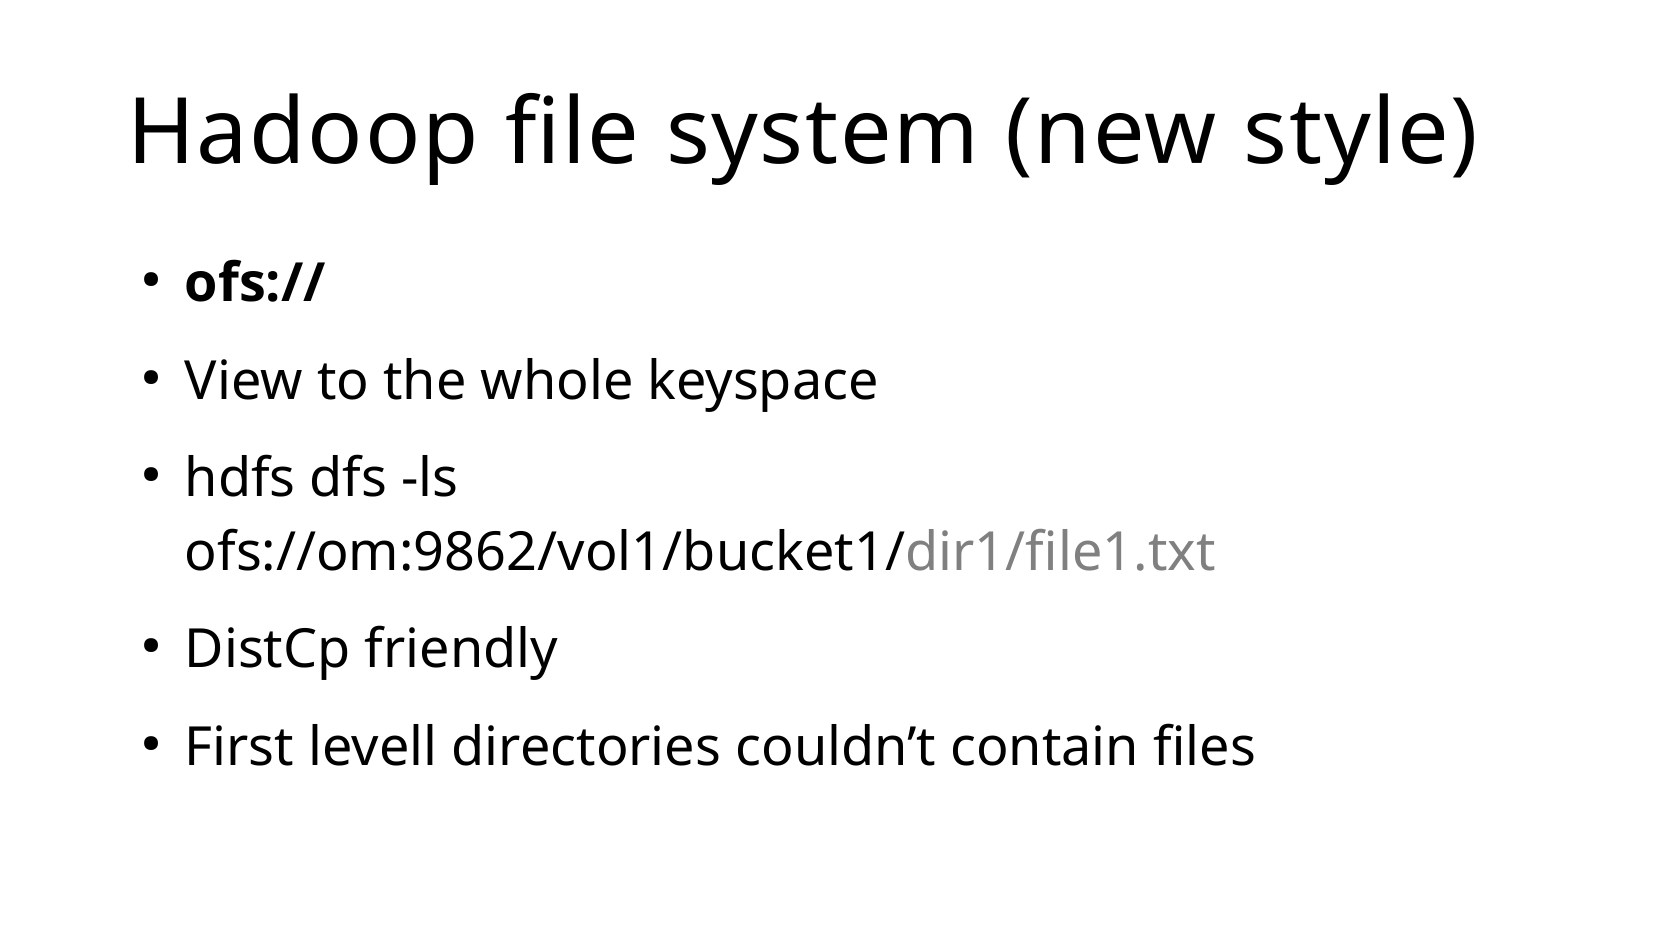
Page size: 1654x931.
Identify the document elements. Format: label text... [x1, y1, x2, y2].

title Hadoop file system (new style) [127, 69, 1654, 187]
list ofs:// View to the whole keyspace hdfs dfs -ls ofs://om:9862/vol1/bucket1/dir1/file1.txt DistCp friendly First levell directories couldn’t contain files [127, 244, 1527, 784]
